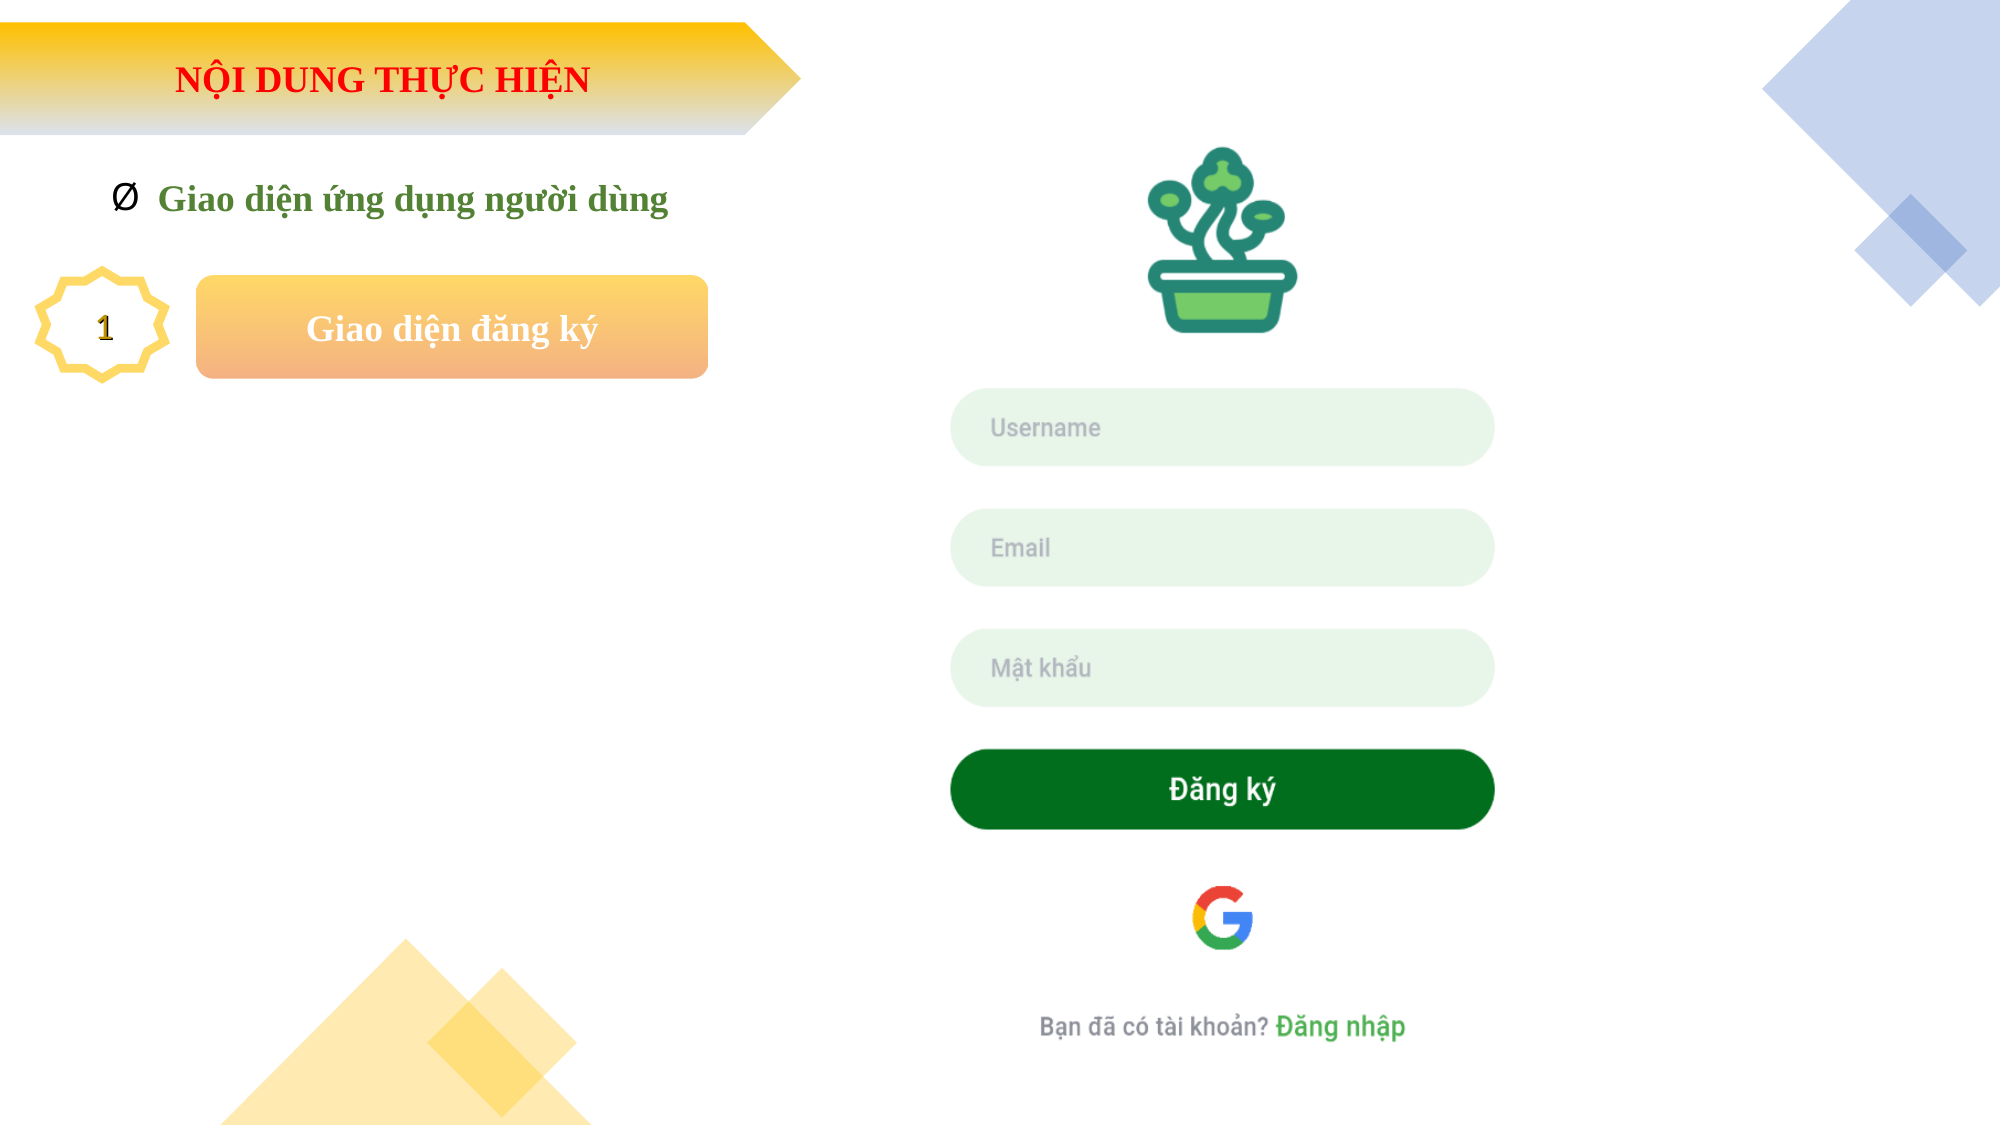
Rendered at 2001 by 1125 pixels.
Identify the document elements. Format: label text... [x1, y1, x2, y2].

text_box [0, 22, 802, 136]
text_box [220, 938, 592, 1125]
text_box [1761, 0, 2000, 307]
text_box 1 [79, 294, 140, 355]
text_box NỘI DUNG THỰC HIỆN [30, 47, 736, 109]
picture [924, 108, 1518, 1078]
text_box Giao diện ứng dụng người dùng [95, 166, 690, 227]
text_box Giao diện đăng ký [196, 275, 709, 379]
